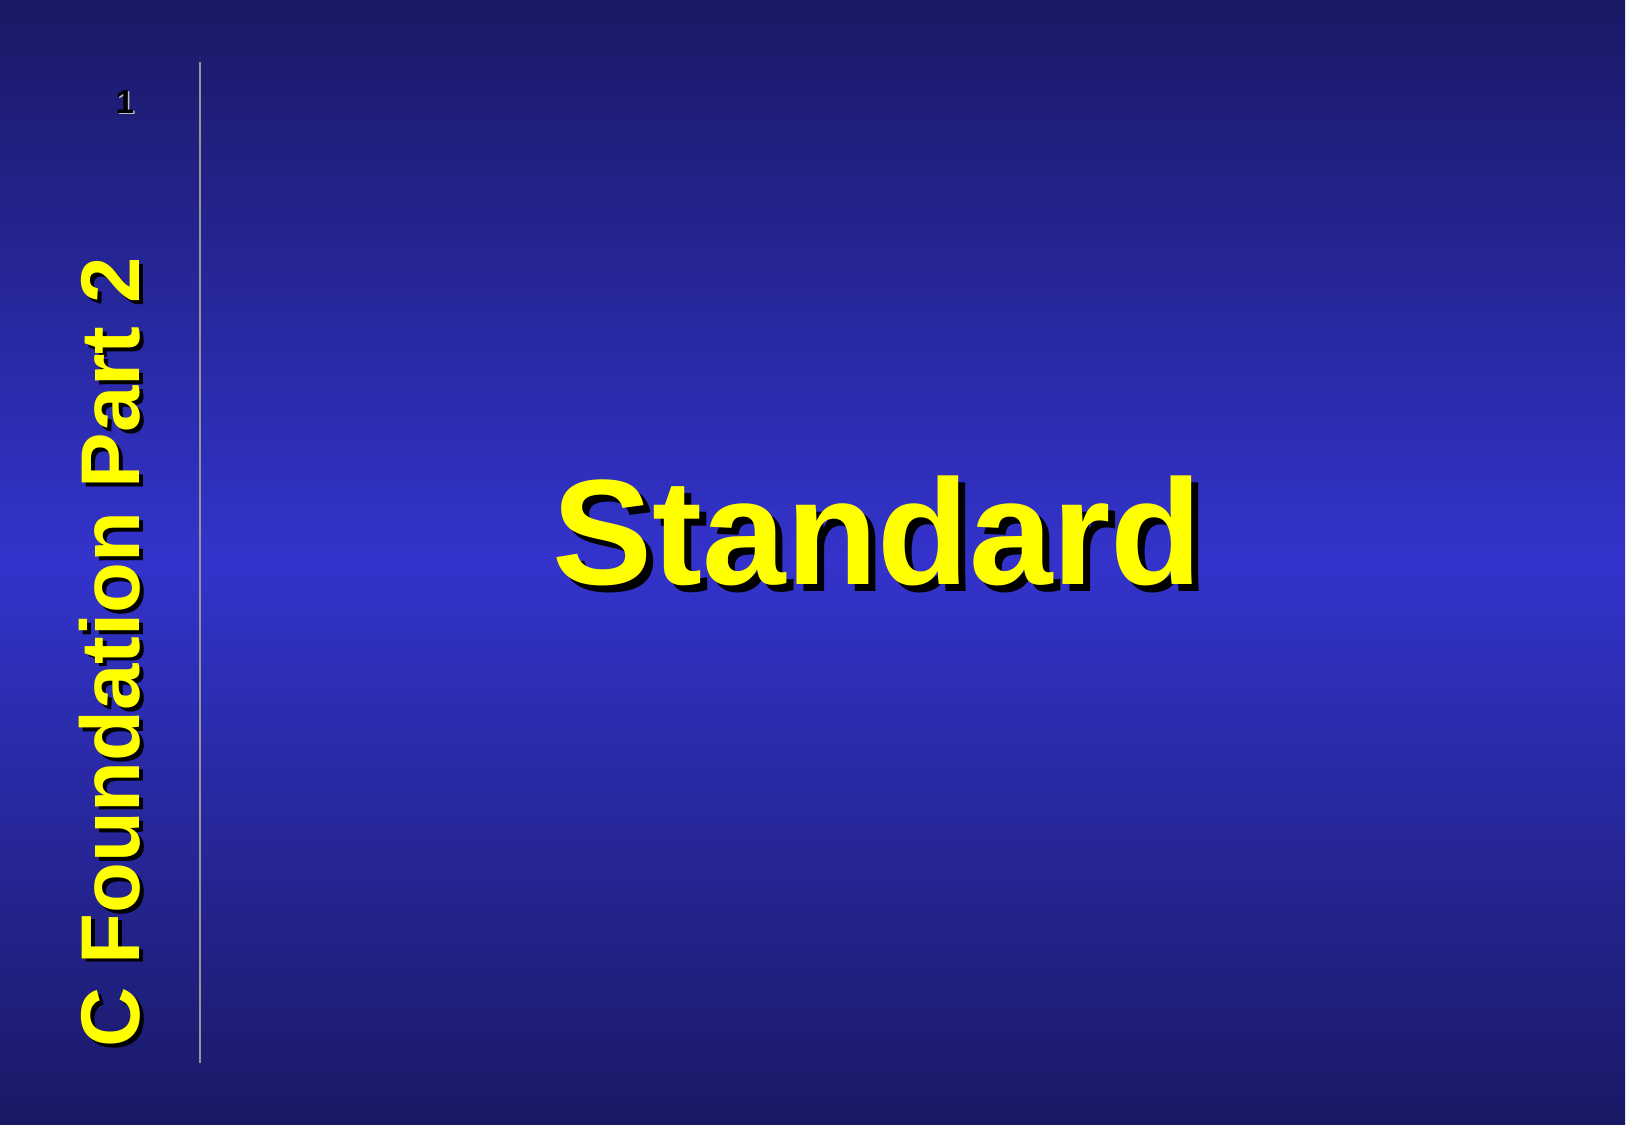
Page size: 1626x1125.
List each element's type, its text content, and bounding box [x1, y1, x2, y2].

text_box Standard [537, 426, 1219, 622]
title C Foundation Part 2 [37, 162, 176, 1063]
